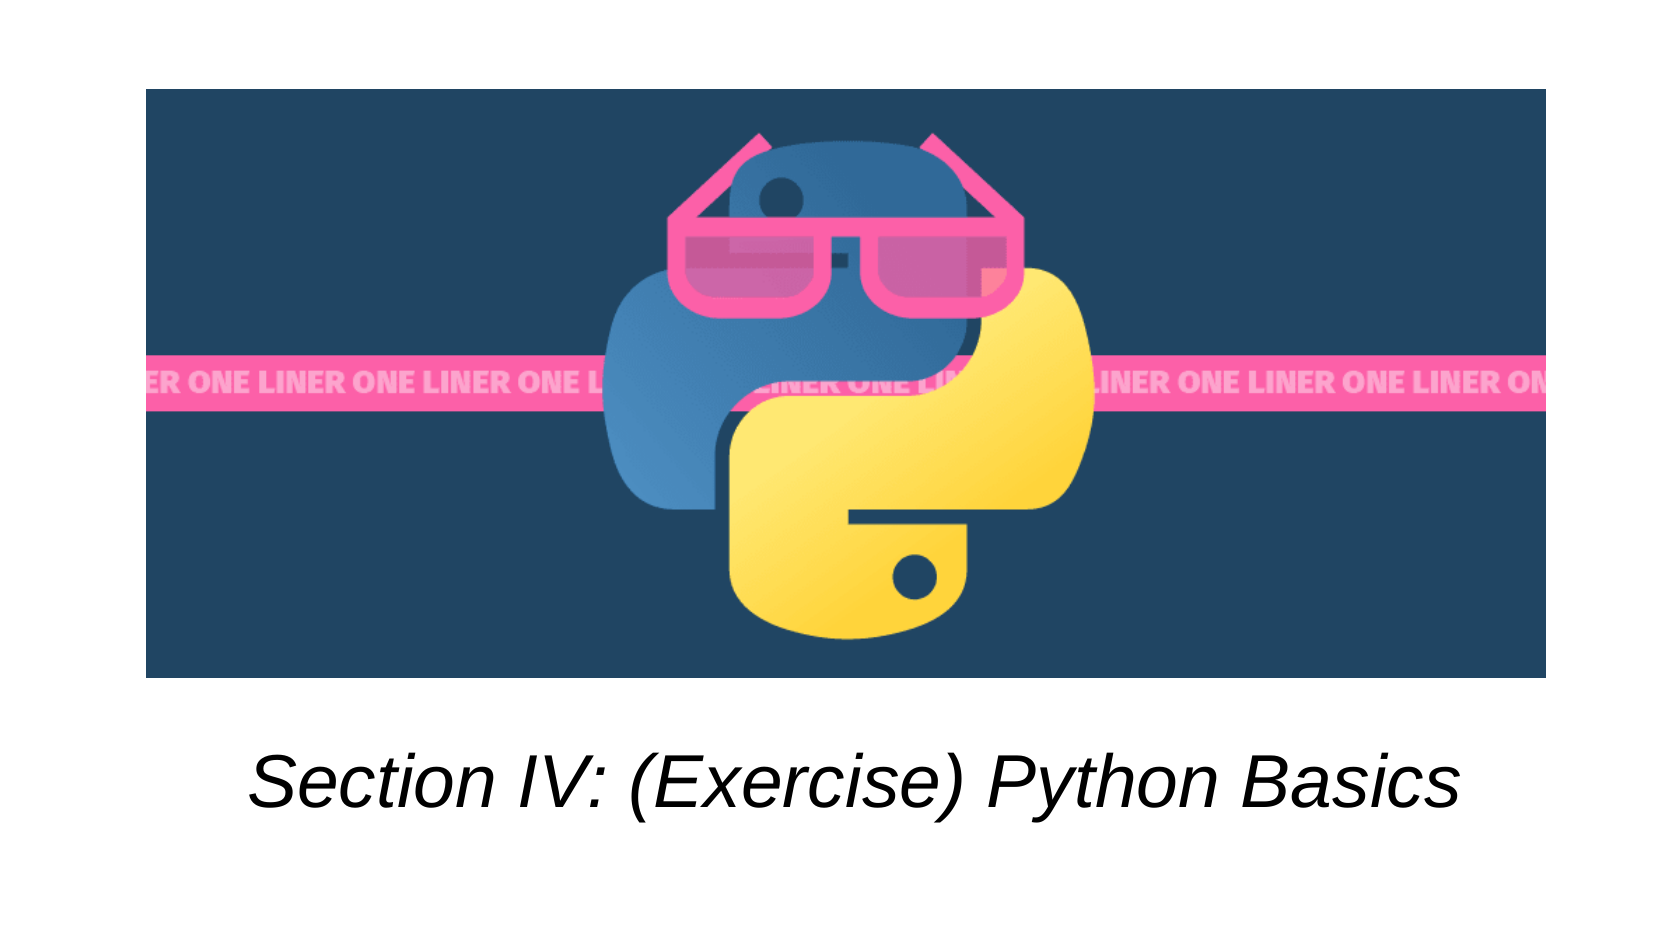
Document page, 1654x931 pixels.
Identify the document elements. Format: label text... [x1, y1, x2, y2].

picture [146, 89, 1546, 678]
list Section IV: (Exercise) Python Basics [150, 739, 1561, 838]
